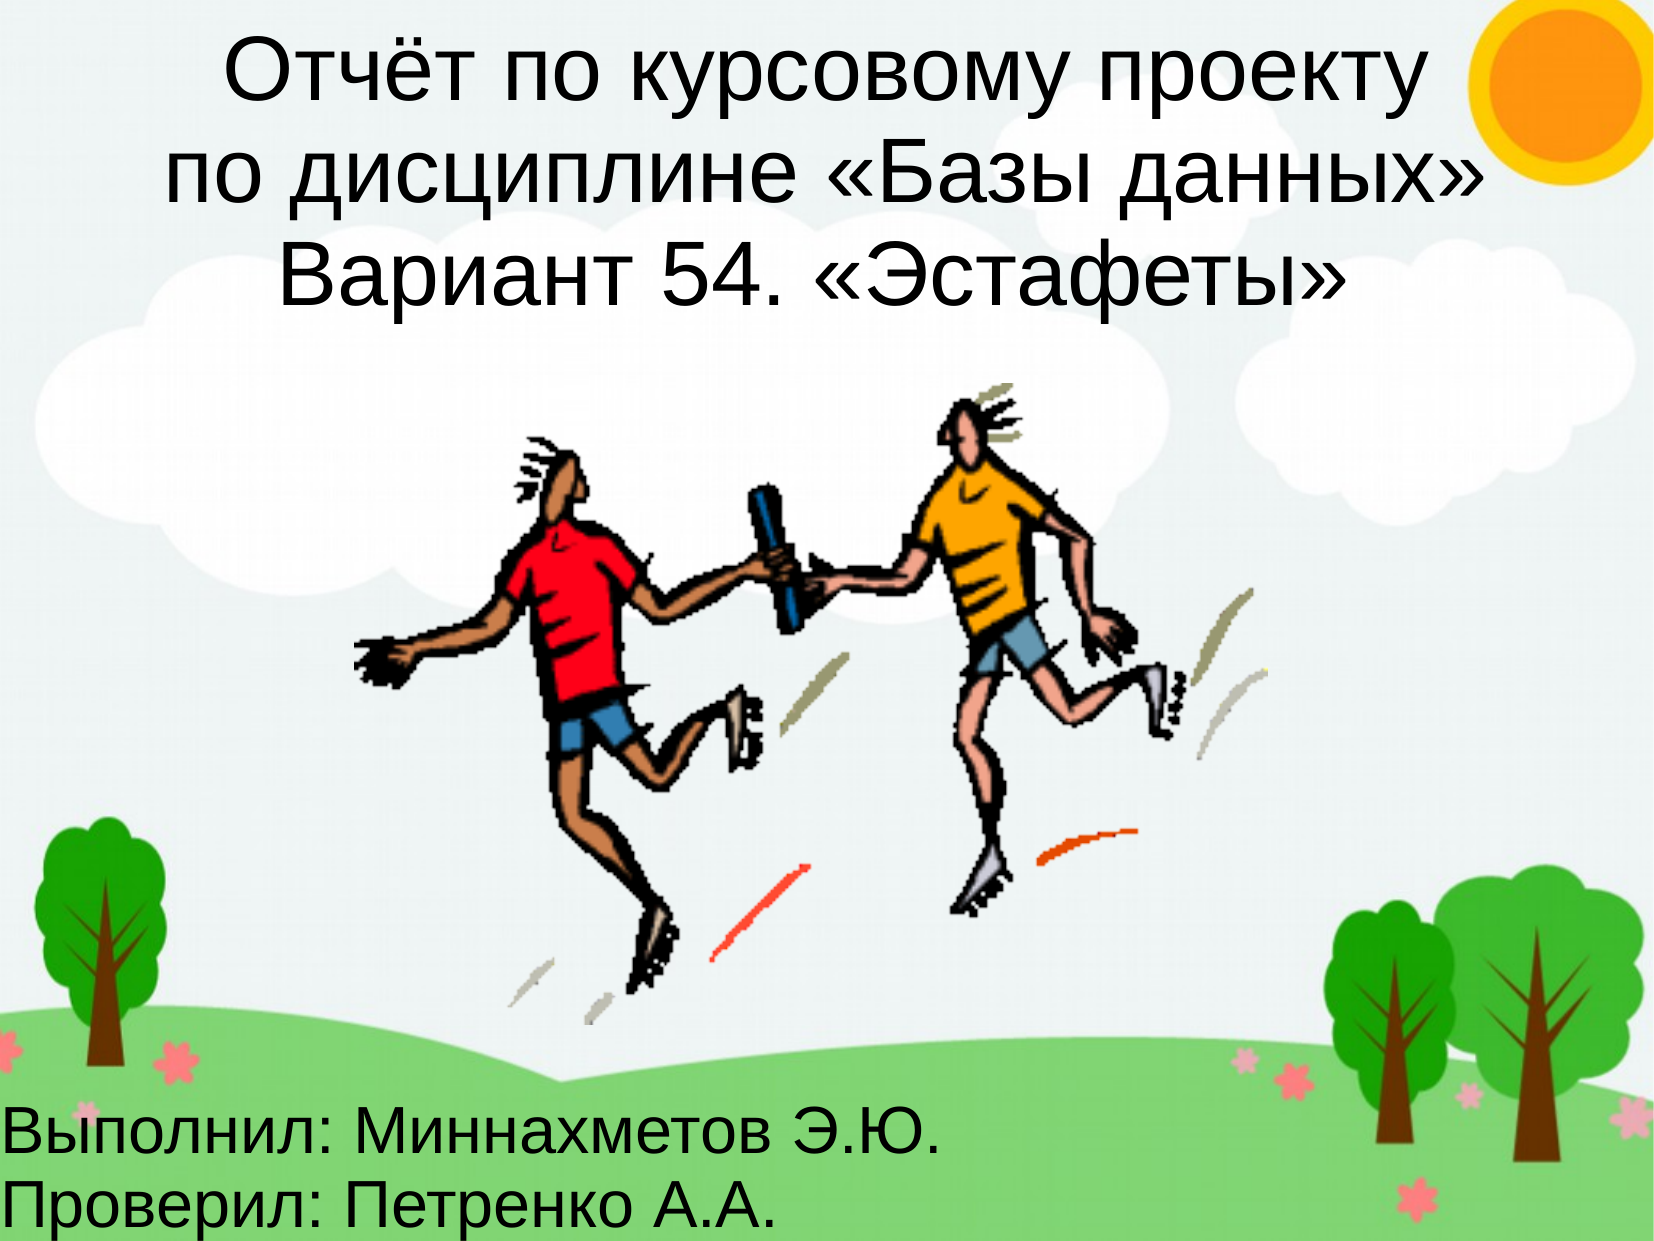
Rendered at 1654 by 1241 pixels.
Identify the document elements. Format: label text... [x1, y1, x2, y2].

picture [0, 0, 1654, 1241]
subtitle Выполнил: Миннахметов Э.Ю. Проверил: Петренко А.А. [0, 1092, 945, 1241]
title Отчёт по курсовому проекту по дисциплине «Базы данных» Вариант 54. «Эстафеты» [147, 17, 1506, 325]
